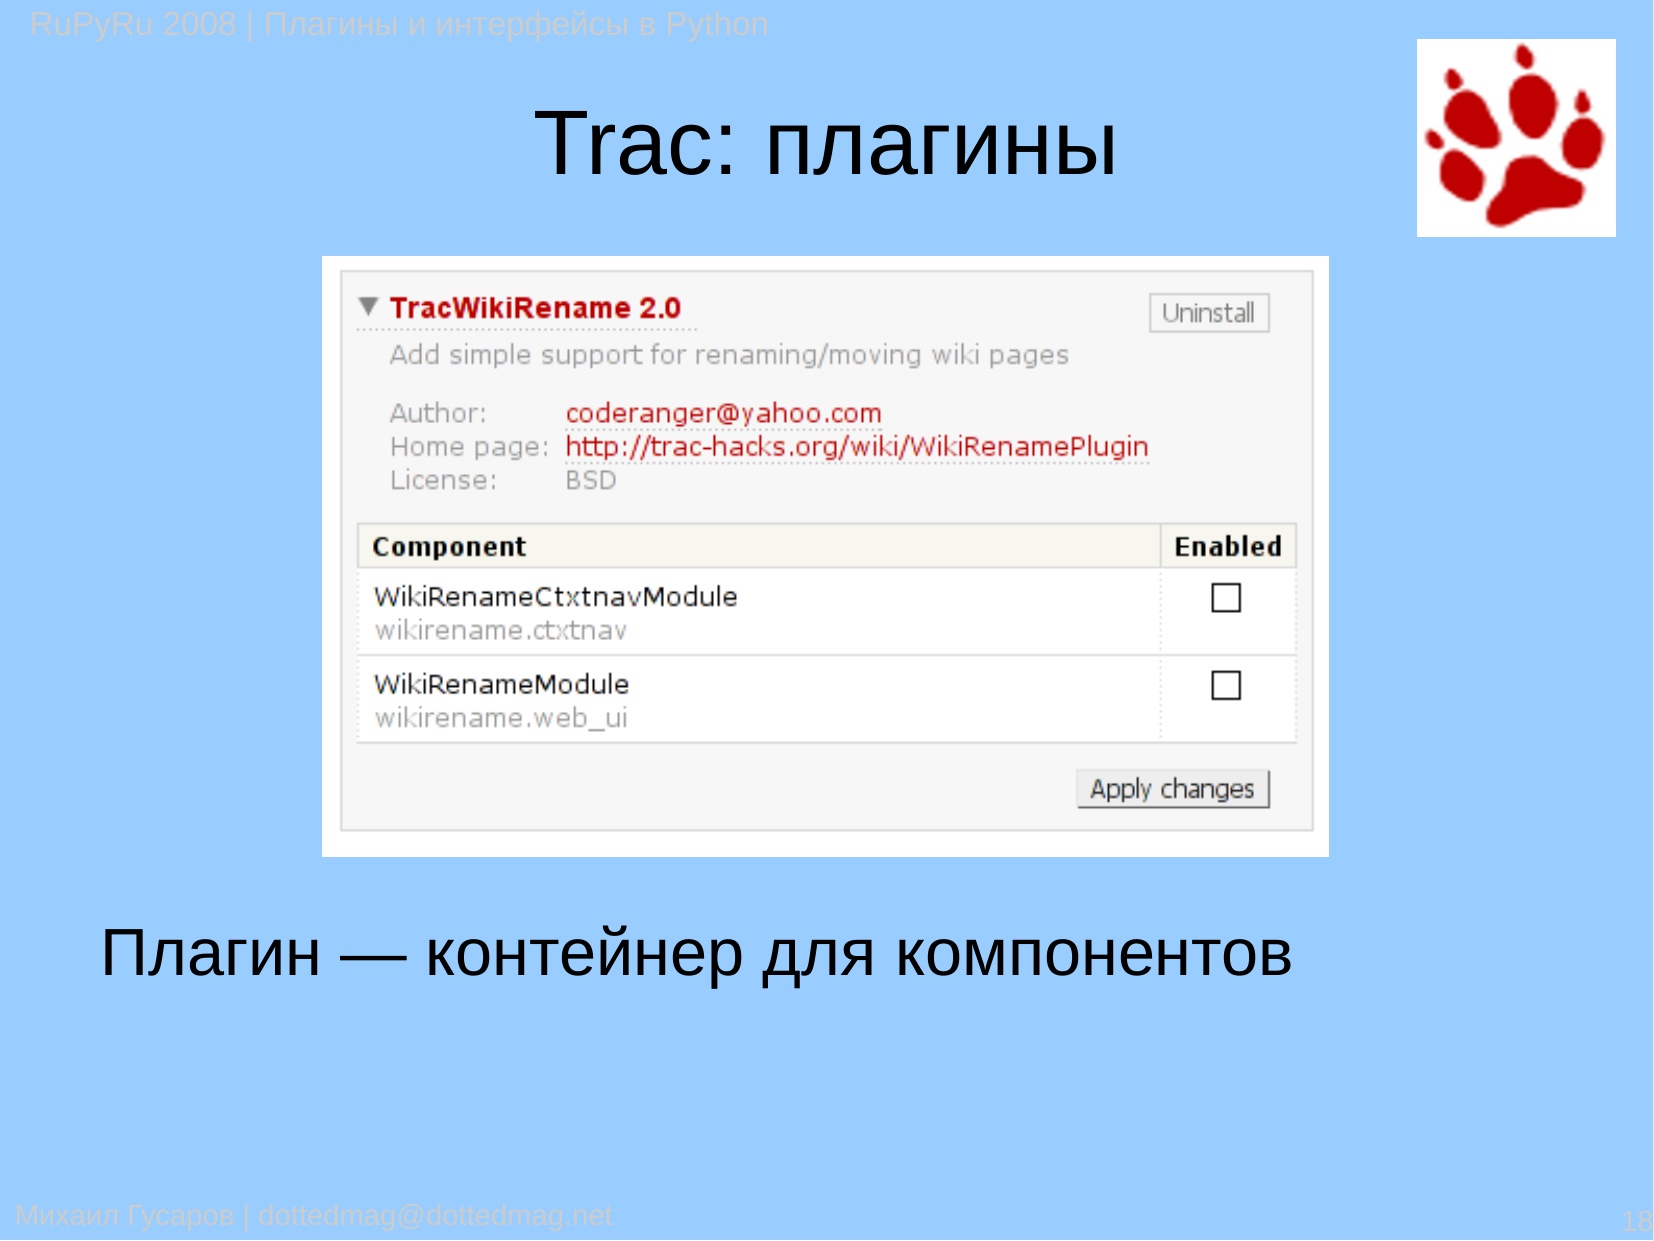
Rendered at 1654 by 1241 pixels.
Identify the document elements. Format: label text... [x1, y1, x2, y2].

title Trac: плагины [82, 49, 1417, 237]
picture [1417, 39, 1616, 237]
list Плагин — контейнер для компонентов [82, 915, 1571, 1094]
picture [322, 256, 1329, 857]
